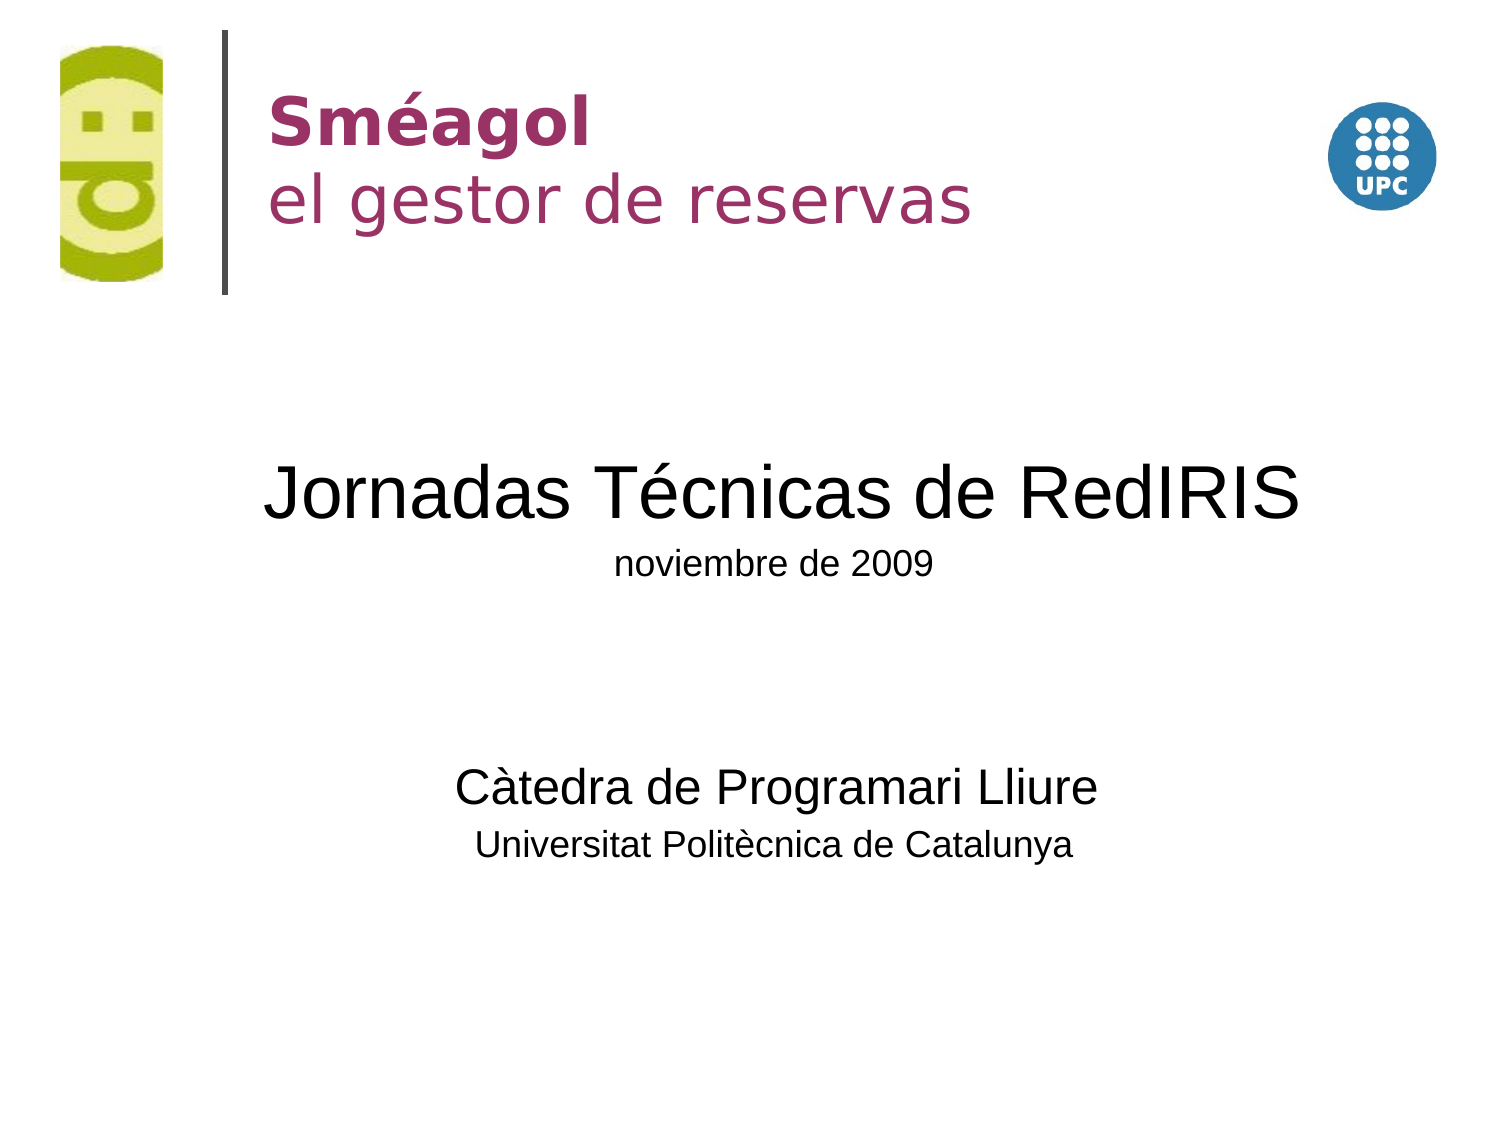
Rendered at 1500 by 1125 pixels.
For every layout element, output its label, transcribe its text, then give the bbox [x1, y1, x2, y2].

title Sméagol el gestor de reservas [252, 60, 1329, 264]
picture [61, 47, 162, 281]
picture [1329, 96, 1442, 216]
subtitle Jornadas Técnicas de RedIRIS noviembre de 2009 Càtedra de Programari Lliure Universitat Politècnica de Catalunya [202, 316, 1329, 1000]
